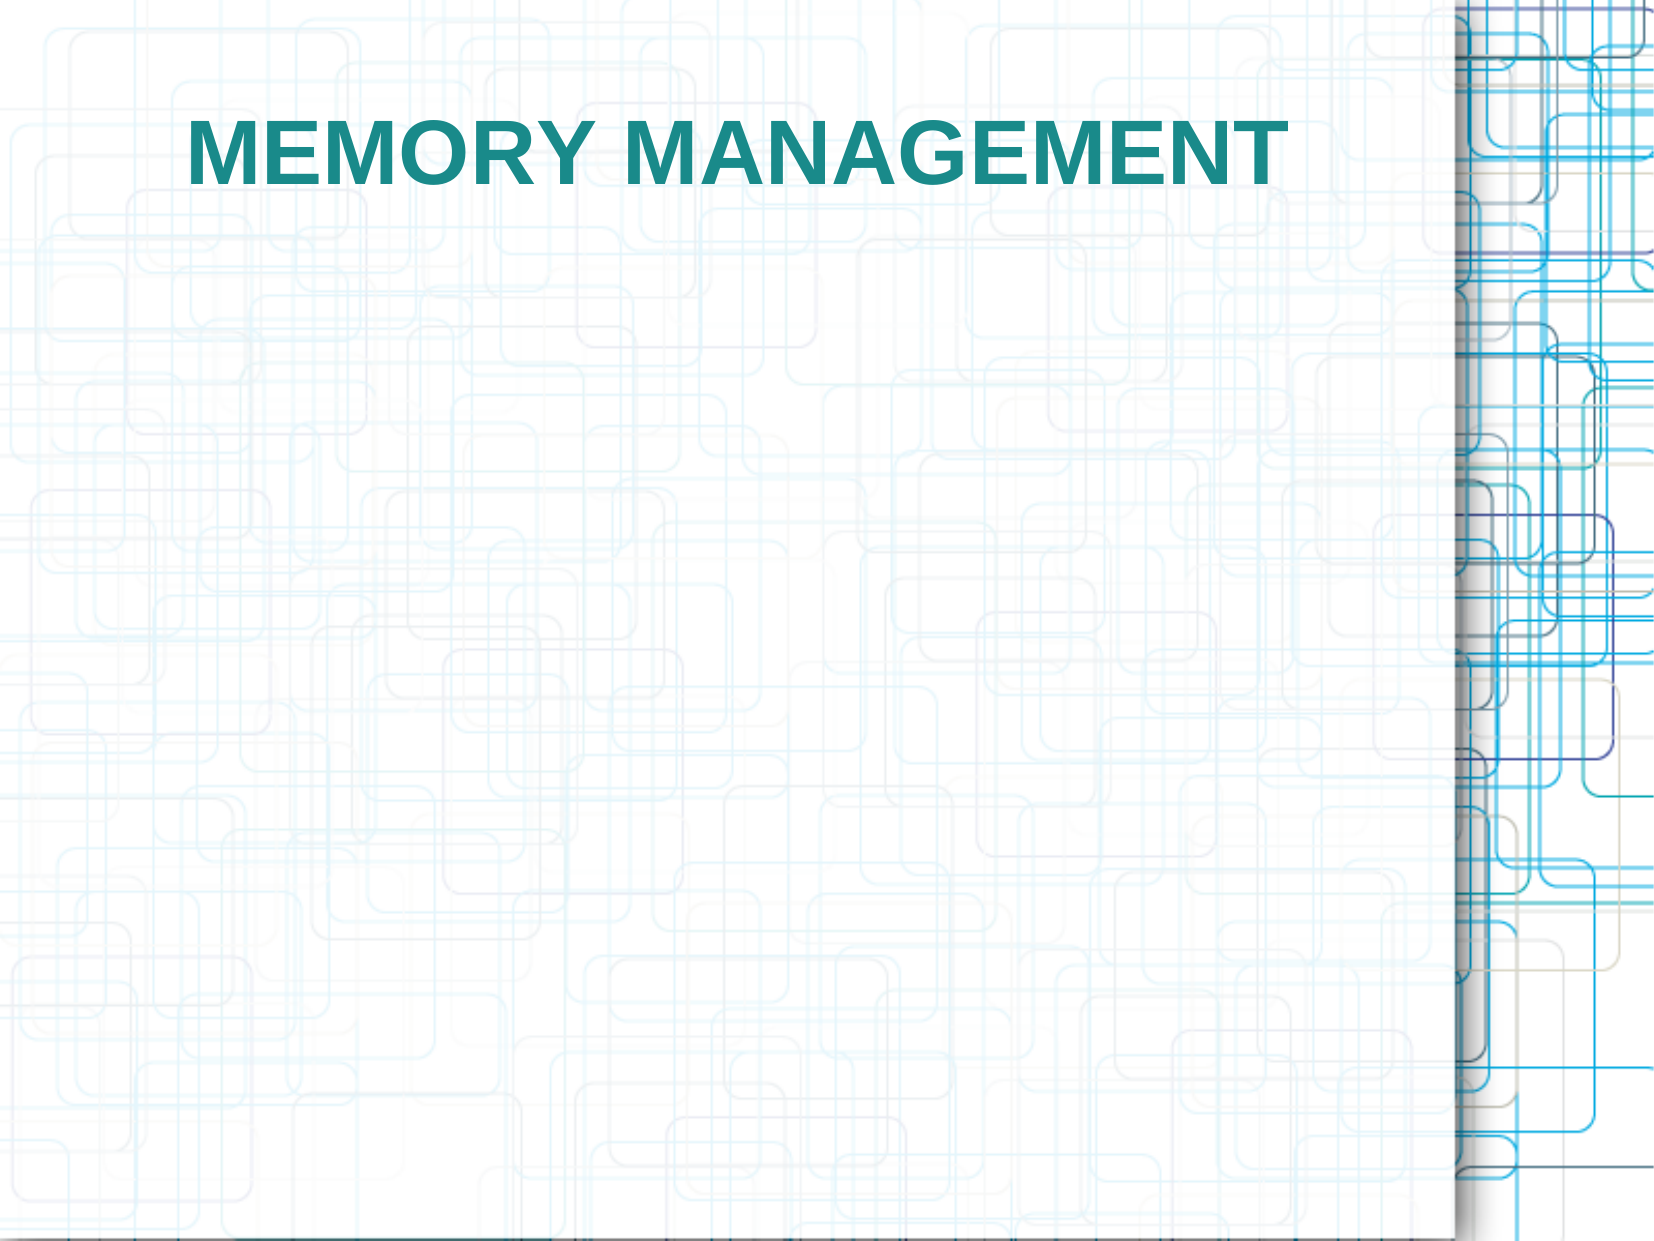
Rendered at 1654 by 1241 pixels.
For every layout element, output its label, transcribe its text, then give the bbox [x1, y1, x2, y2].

title MEMORY MANAGEMENT [59, 49, 1418, 257]
picture [0, 0, 1654, 1241]
